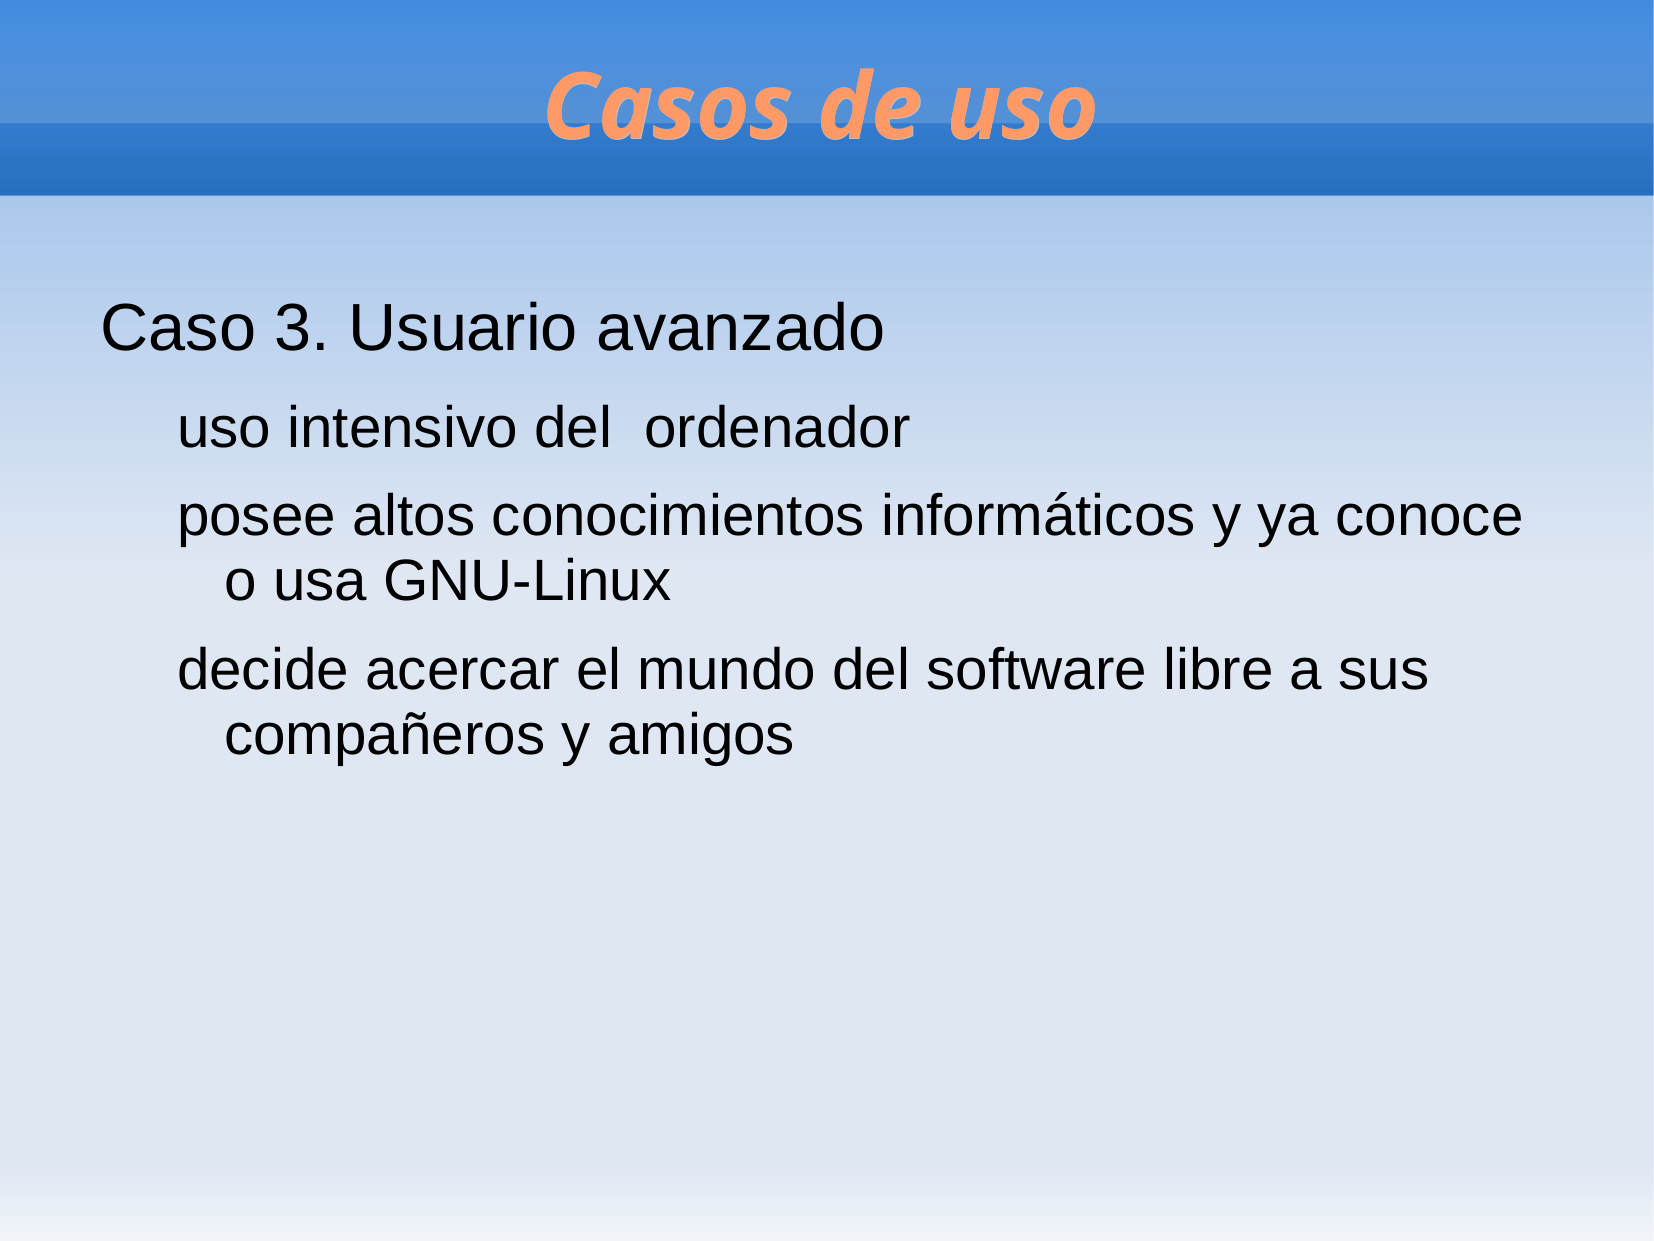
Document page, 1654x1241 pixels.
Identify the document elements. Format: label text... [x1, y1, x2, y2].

title Casos de uso [76, 7, 1565, 200]
list Caso 3. Usuario avanzado uso intensivo del ordenador posee altos conocimientos informáticos y ya conoce o usa GNU-Linux decide acercar el mundo del software libre a sus compañeros y amigos [82, 290, 1571, 1094]
picture [0, 0, 1654, 1241]
